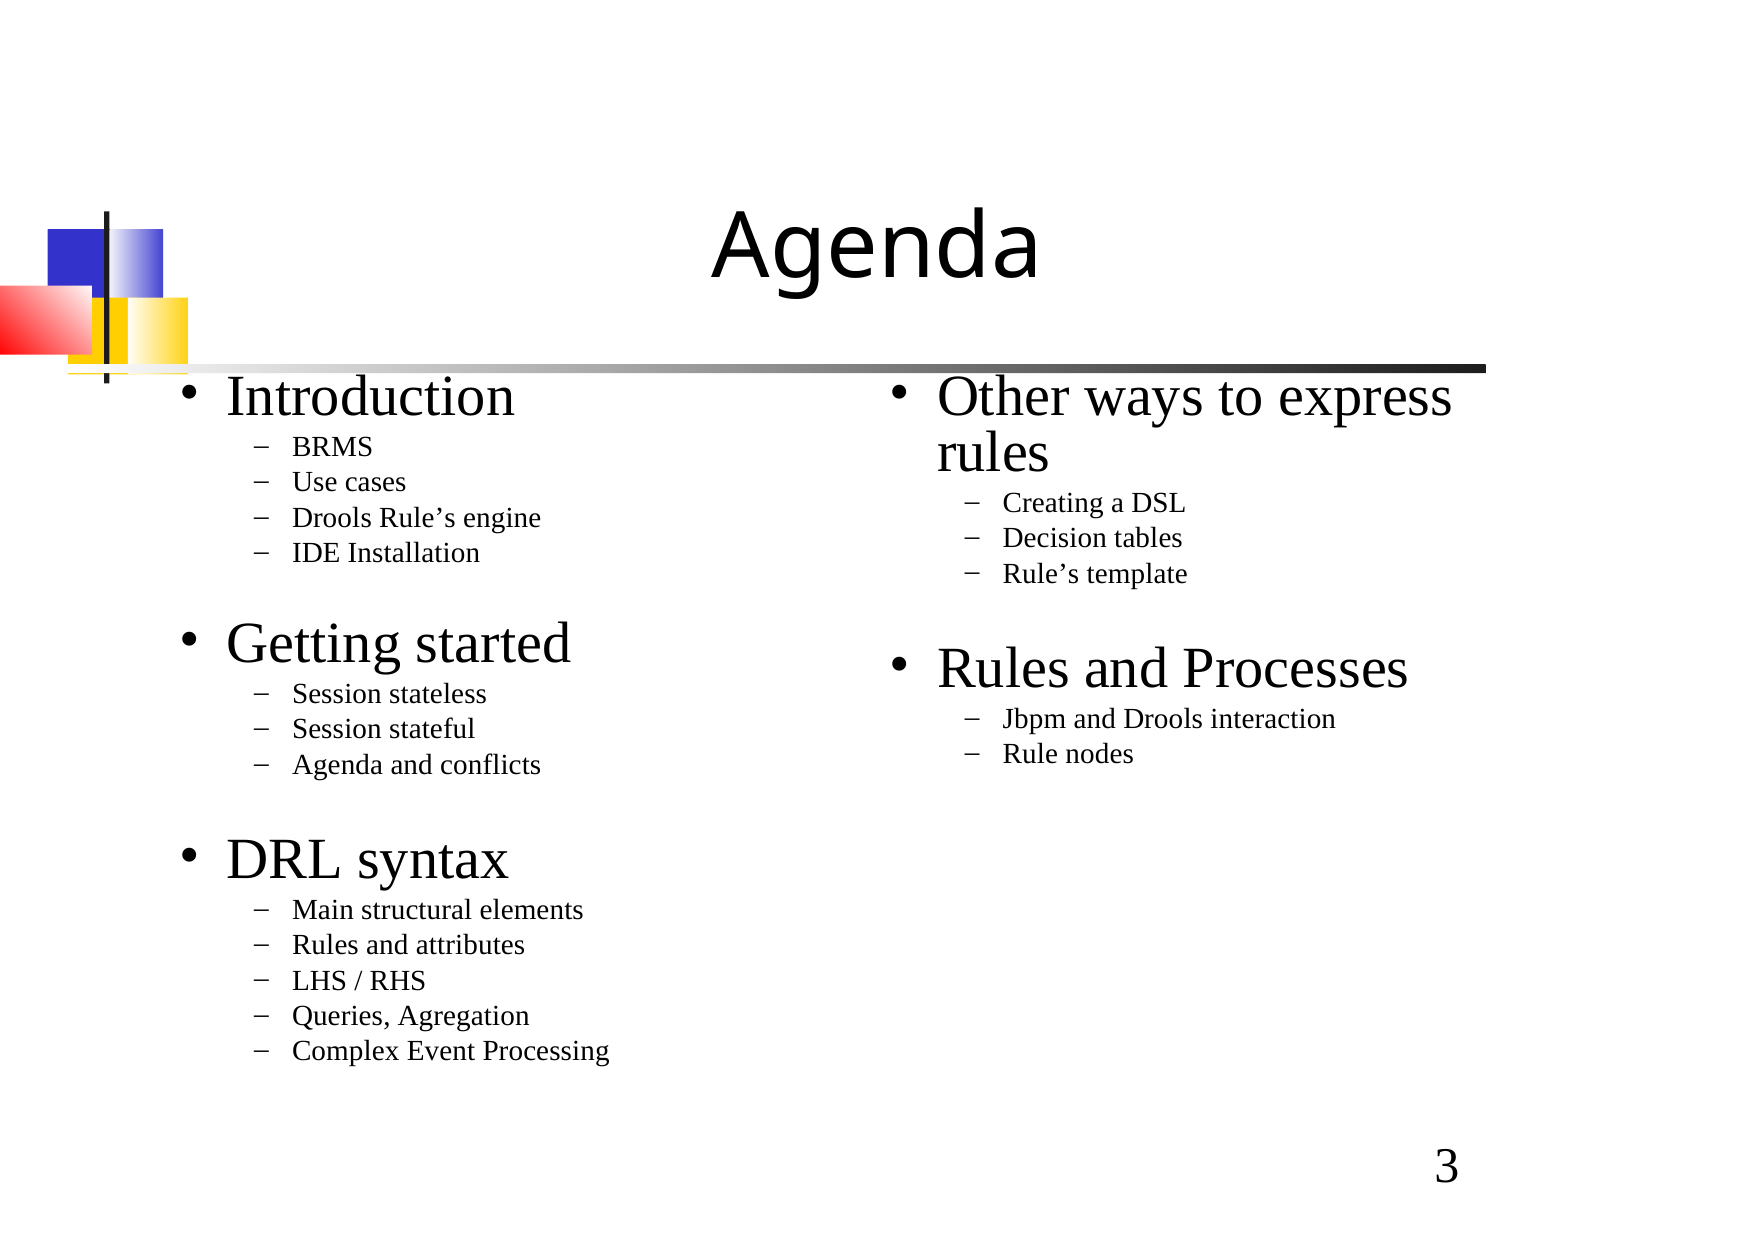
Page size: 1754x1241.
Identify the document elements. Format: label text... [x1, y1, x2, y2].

title Agenda [179, 141, 1576, 350]
list Other ways to express rules Creating a DSL Decision tables Rule’s template Rules and Processes Jbpm and Drools interaction Rule nodes [889, 371, 1576, 1241]
list Introduction BRMS Use cases Drools Rule’s engine IDE Installation Getting started Session stateless Session stateful Agenda and conflicts DRL syntax Main structural elements Rules and attributes LHS / RHS Queries, Agregation Complex Event Processing [179, 371, 865, 1186]
